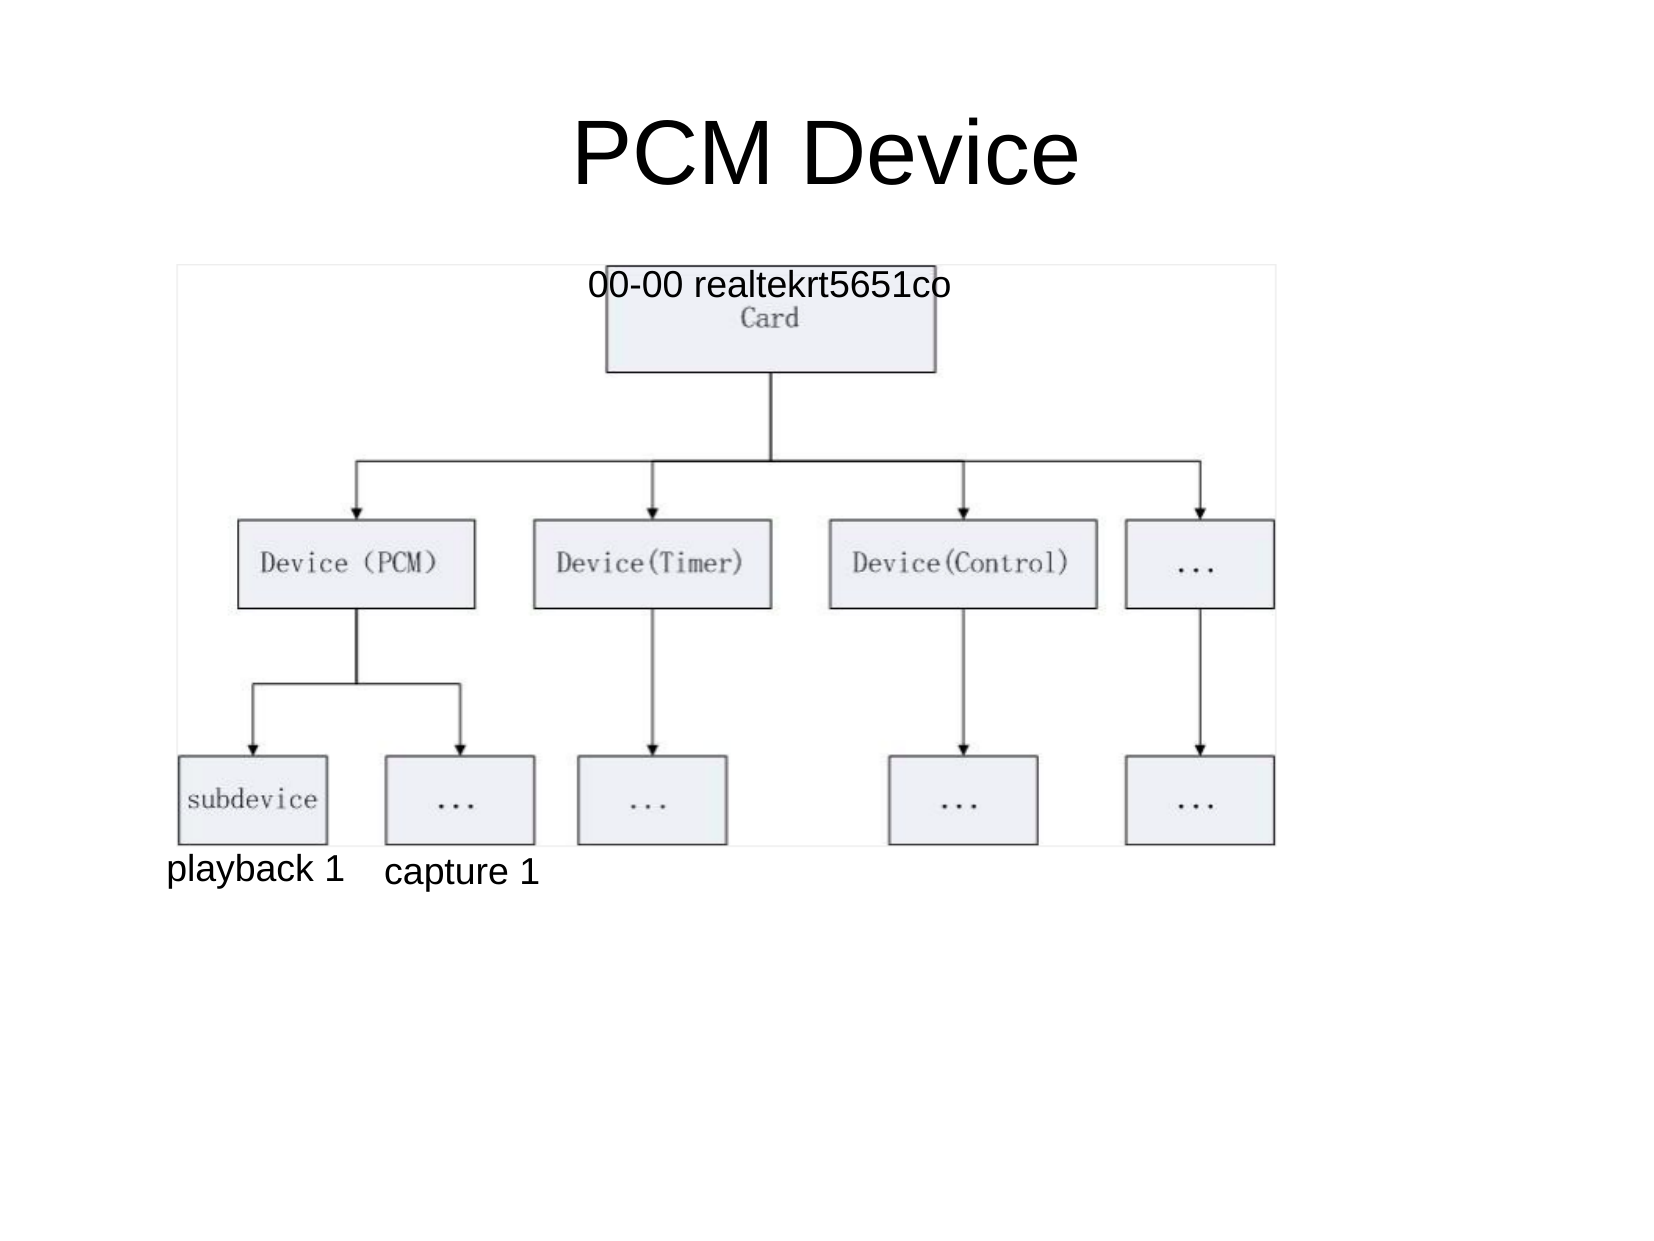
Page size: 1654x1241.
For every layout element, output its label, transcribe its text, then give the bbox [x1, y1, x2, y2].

text_box capture 1 [369, 843, 556, 901]
title PCM Device [82, 49, 1571, 257]
text_box playback 1 [151, 840, 361, 897]
picture [175, 264, 1291, 856]
text_box 00-00 realtekrt5651co [573, 256, 994, 314]
